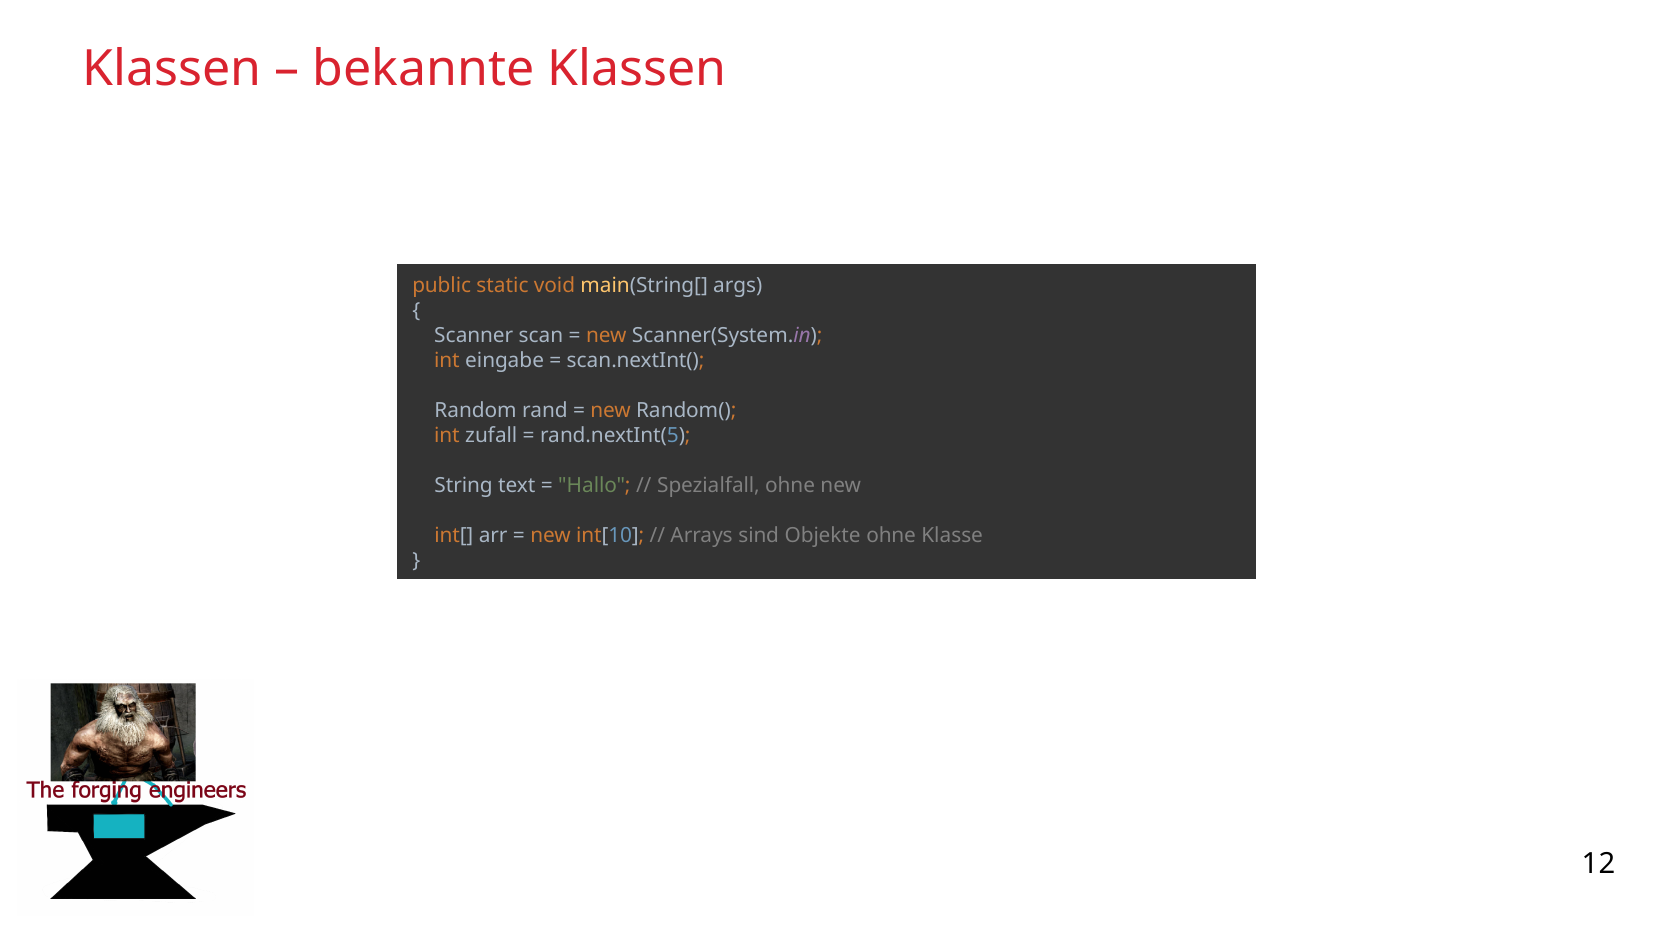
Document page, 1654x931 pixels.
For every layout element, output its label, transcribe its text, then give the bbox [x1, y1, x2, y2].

picture [17, 679, 254, 916]
title Klassen – bekannte Klassen [82, 37, 1571, 95]
text_box public static void main(String[] args) { Scanner scan = new Scanner(System.in); int eingabe = scan.nextInt(); Random rand = new Random(); int zufall = rand.nextInt(5); String text = "Hallo"; // Spezialfall, ohne new int[] arr = new int[10]; // Arrays sind Objekte ohne Klasse } [397, 264, 1256, 579]
